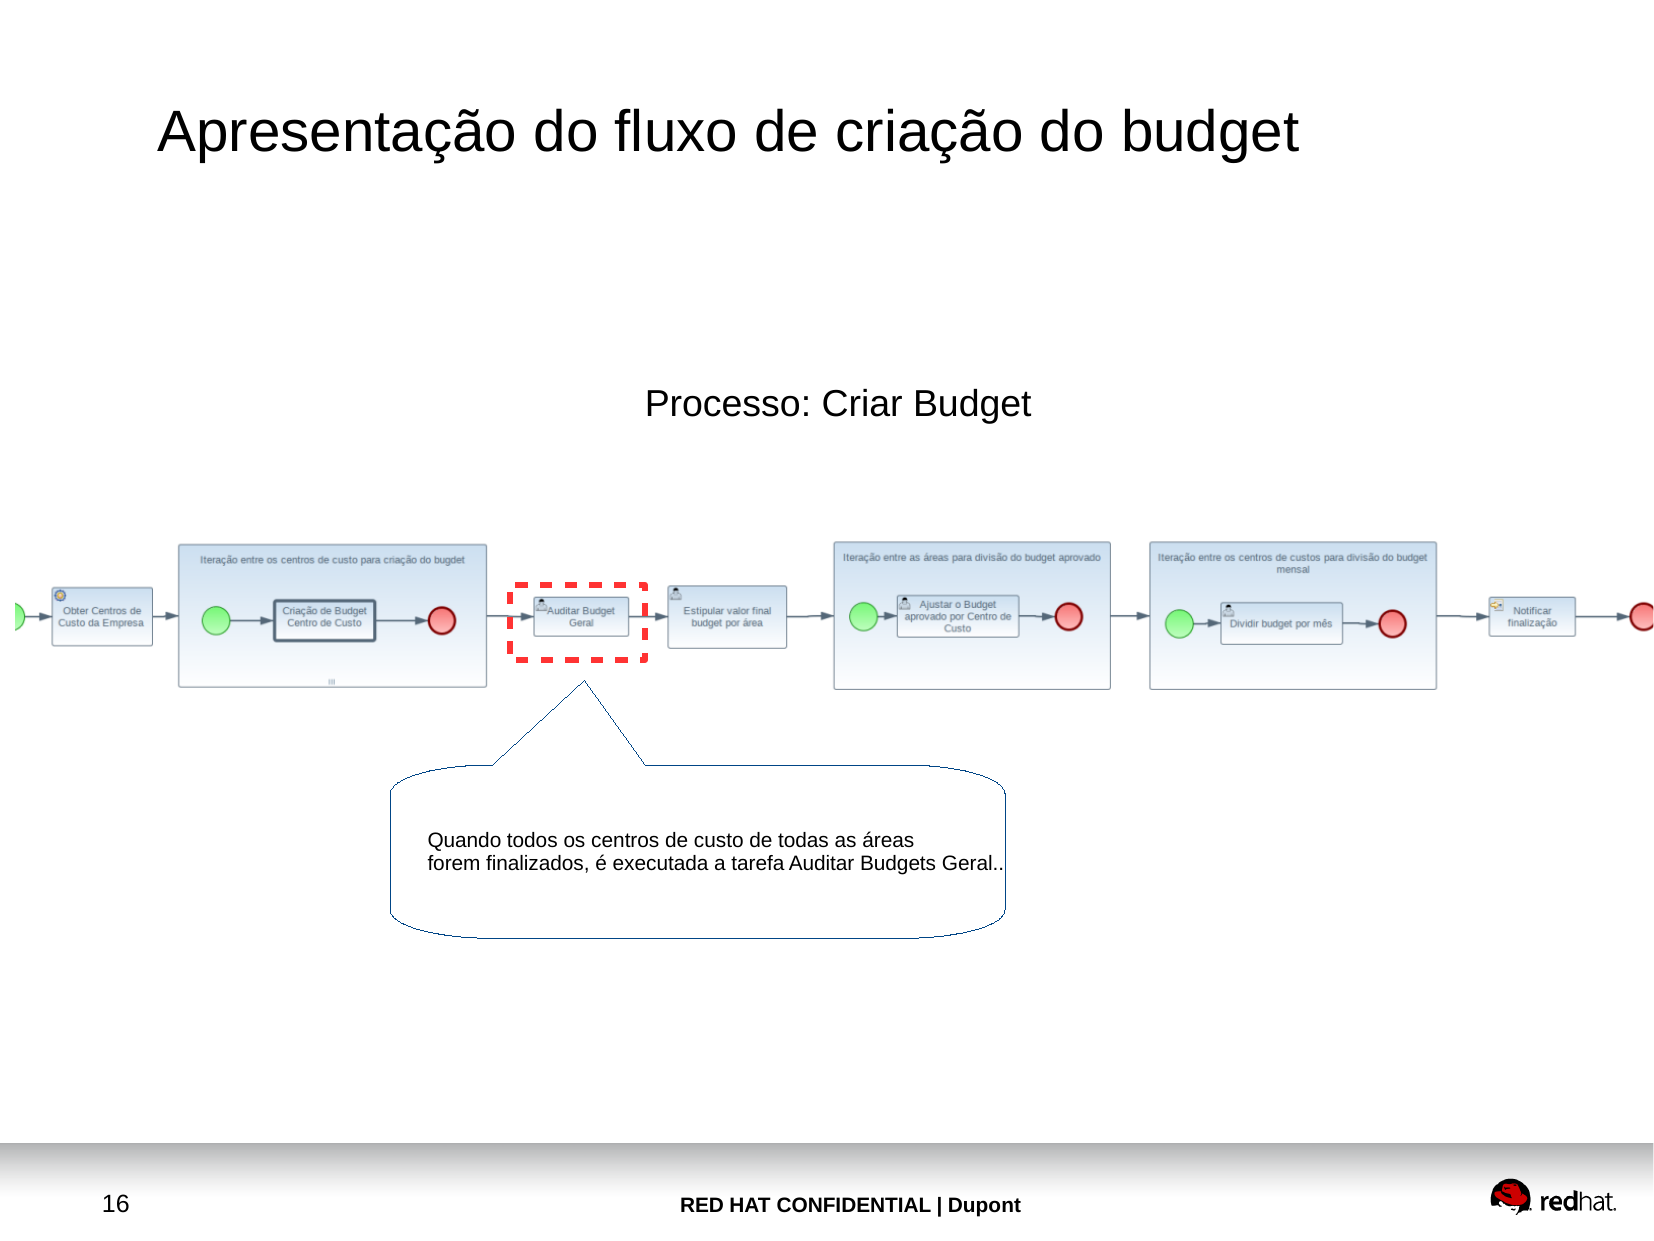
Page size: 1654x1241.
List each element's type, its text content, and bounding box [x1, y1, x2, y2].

picture [15, 524, 1654, 694]
text_box Apresentação do fluxo de criação do budget [82, 37, 1571, 226]
text_box Processo: Criar Budget [630, 375, 1058, 432]
picture [0, 1143, 1654, 1241]
text_box Quando todos os centros de custo de todas as áreas forem finalizados, é executada a tarefa Auditar Budgets Geral.. [390, 680, 1006, 939]
